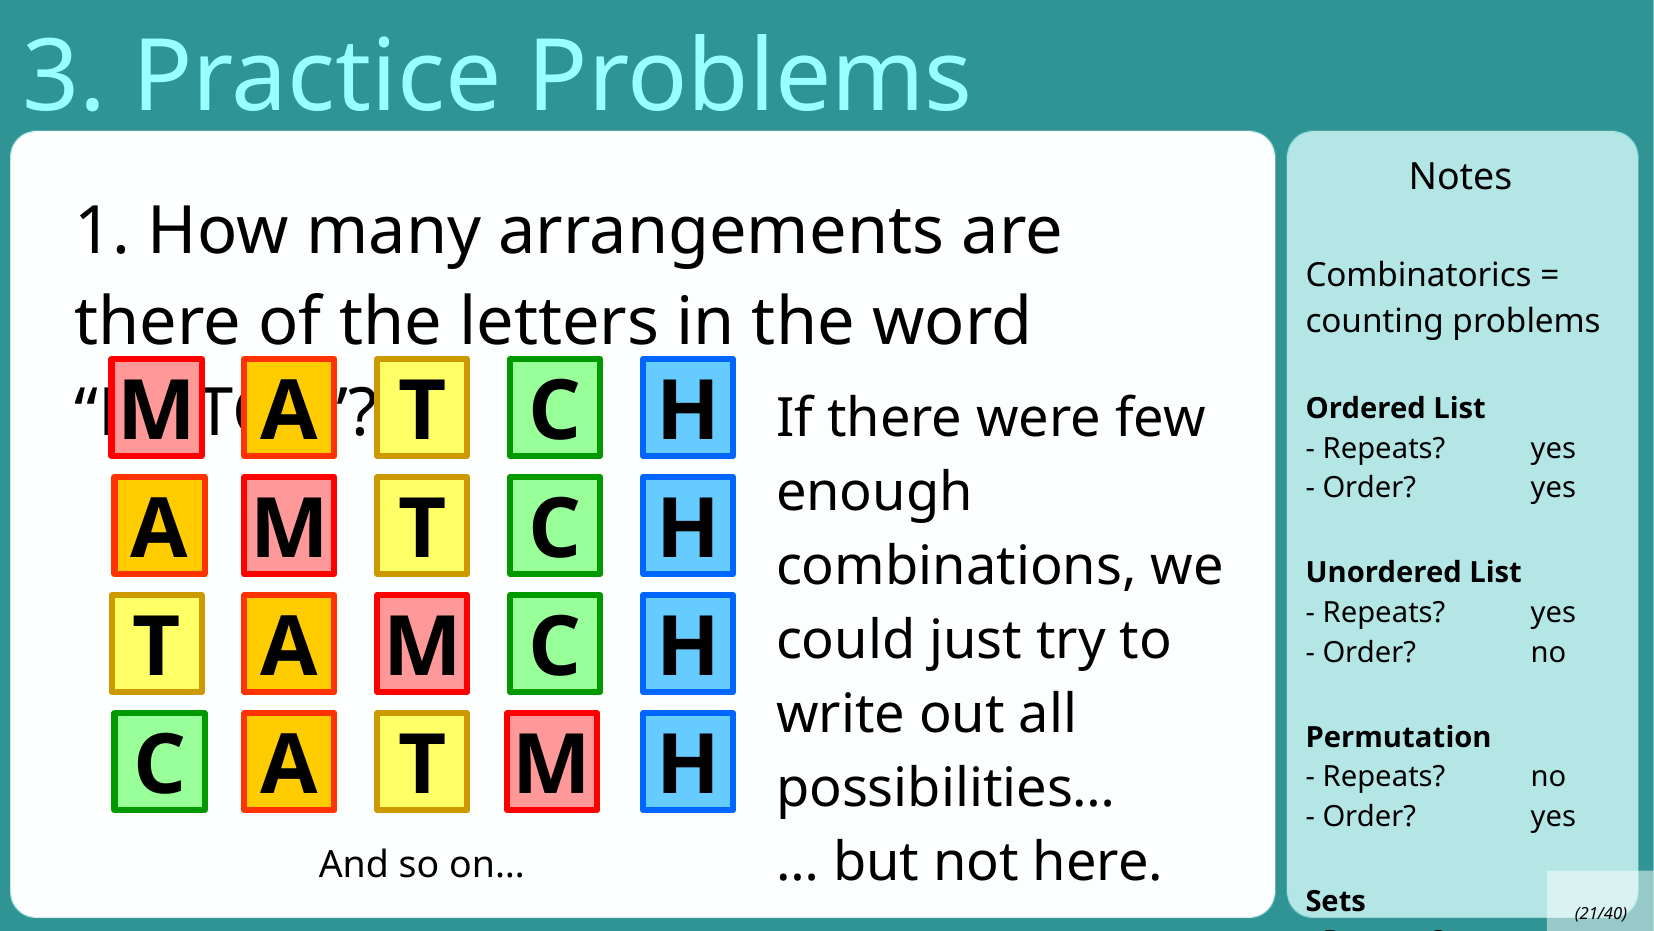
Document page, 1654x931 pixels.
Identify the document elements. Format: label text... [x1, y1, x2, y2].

picture [0, 0, 1654, 931]
text_box C [114, 713, 205, 811]
text_box H [642, 358, 734, 456]
text_box Notes Combinatorics = counting problems Ordered List - Repeats? yes - Order? yes Unordered List - Repeats? yes - Order? no Permutation - Repeats? no - Order? yes Sets - Repeats? no - Order? no [1290, 141, 1631, 858]
title 3. Practice Problems [22, 13, 1511, 130]
text_box A [114, 477, 205, 574]
text_box C [510, 477, 601, 574]
text_box (<number>/40) [1546, 877, 1654, 931]
text_box If there were few enough combinations, we could just try to write out all possibilities… … but not here. [776, 378, 1249, 857]
text_box M [507, 713, 598, 811]
text_box A [244, 595, 335, 693]
text_box M [111, 358, 202, 456]
text_box M [244, 477, 335, 574]
text_box H [643, 477, 734, 574]
text_box T [377, 477, 468, 574]
text_box H [643, 713, 734, 811]
text_box H [643, 595, 734, 693]
text_box M [377, 595, 468, 693]
text_box A [244, 713, 335, 811]
text_box A [244, 358, 335, 456]
text_box T [377, 713, 468, 811]
text_box C [510, 595, 601, 693]
text_box T [111, 595, 202, 693]
text_box T [377, 358, 468, 456]
text_box And so on… [110, 834, 734, 892]
text_box 1. How many arrangements are there of the letters in the word “MATCH”? [74, 182, 1244, 371]
text_box C [510, 358, 601, 456]
